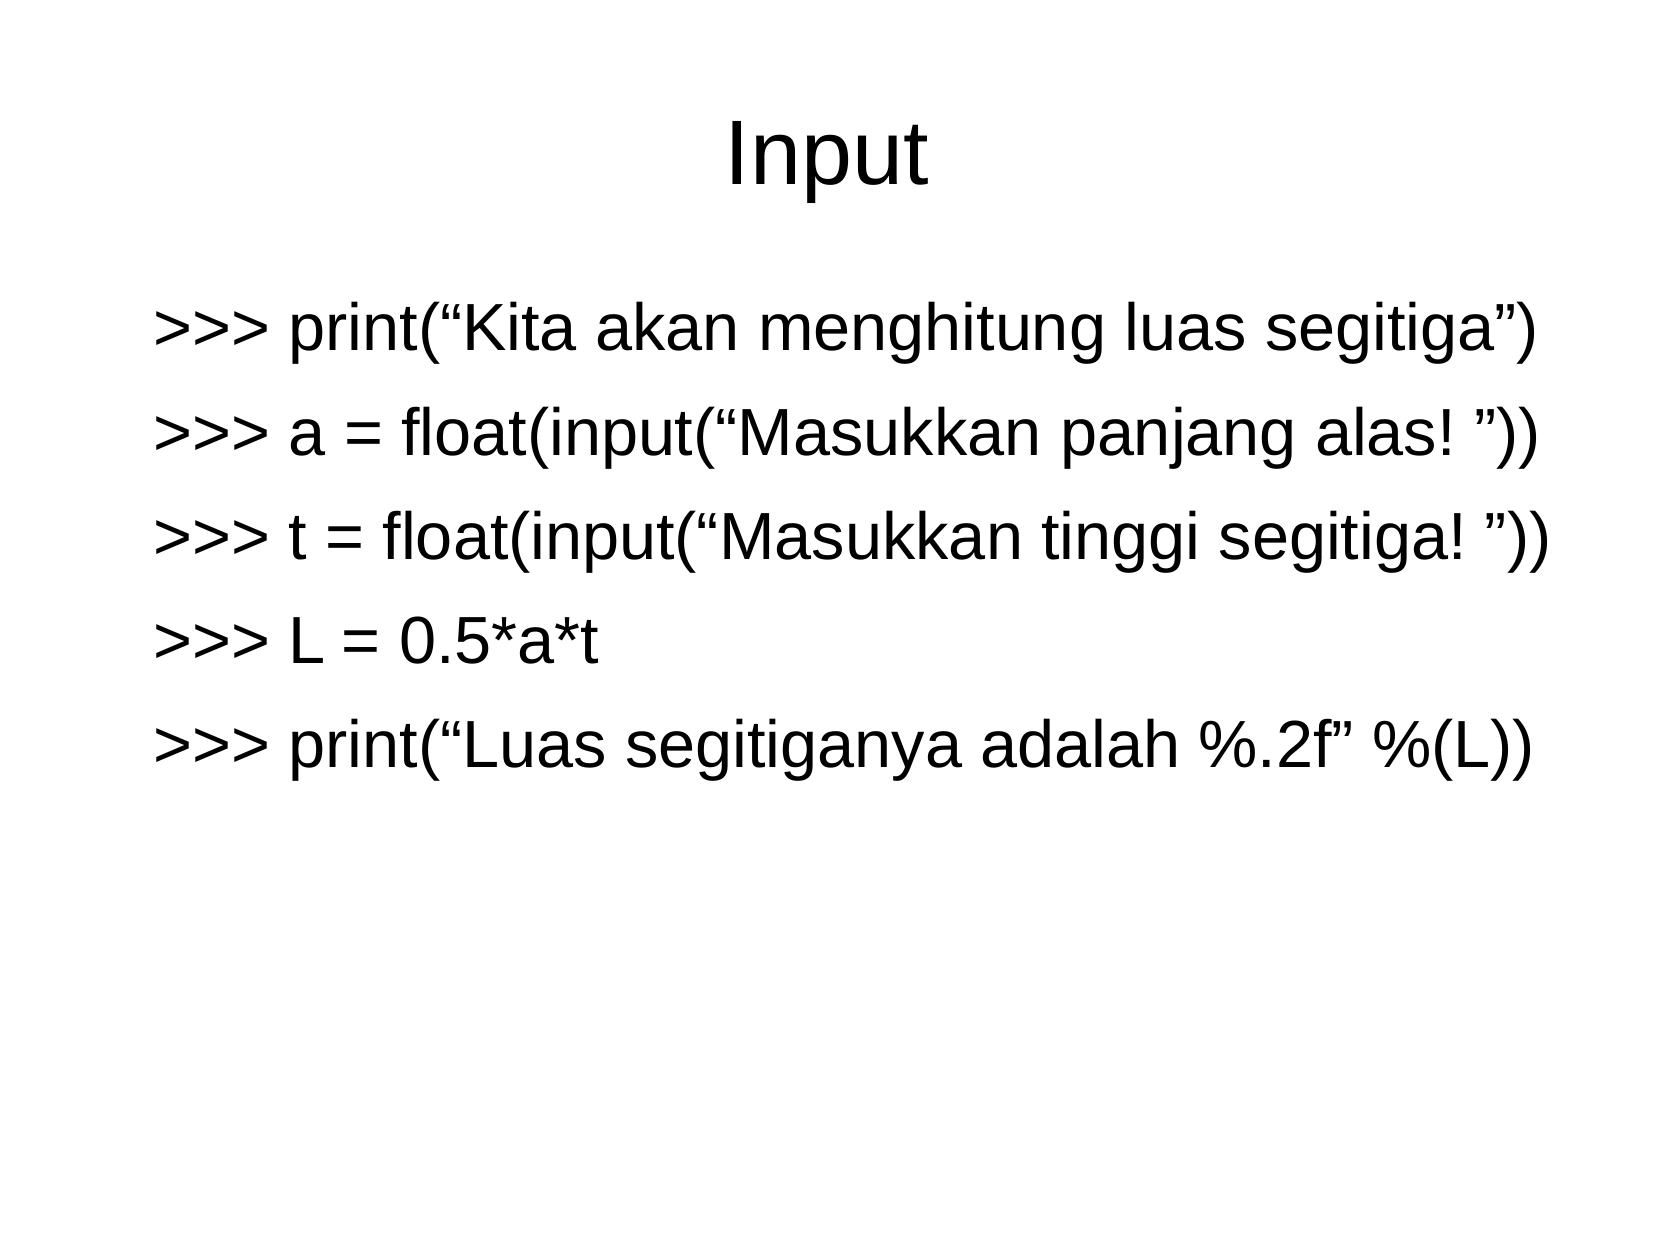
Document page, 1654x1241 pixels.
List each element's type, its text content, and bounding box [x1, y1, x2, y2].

title Input [82, 49, 1571, 257]
list >>> print(“Kita akan menghitung luas segitiga”) >>> a = float(input(“Masukkan panjang alas! ”)) >>> t = float(input(“Masukkan tinggi segitiga! ”)) >>> L = 0.5*a*t >>> print(“Luas segitiganya adalah %.2f” %(L)) [82, 290, 1571, 1010]
